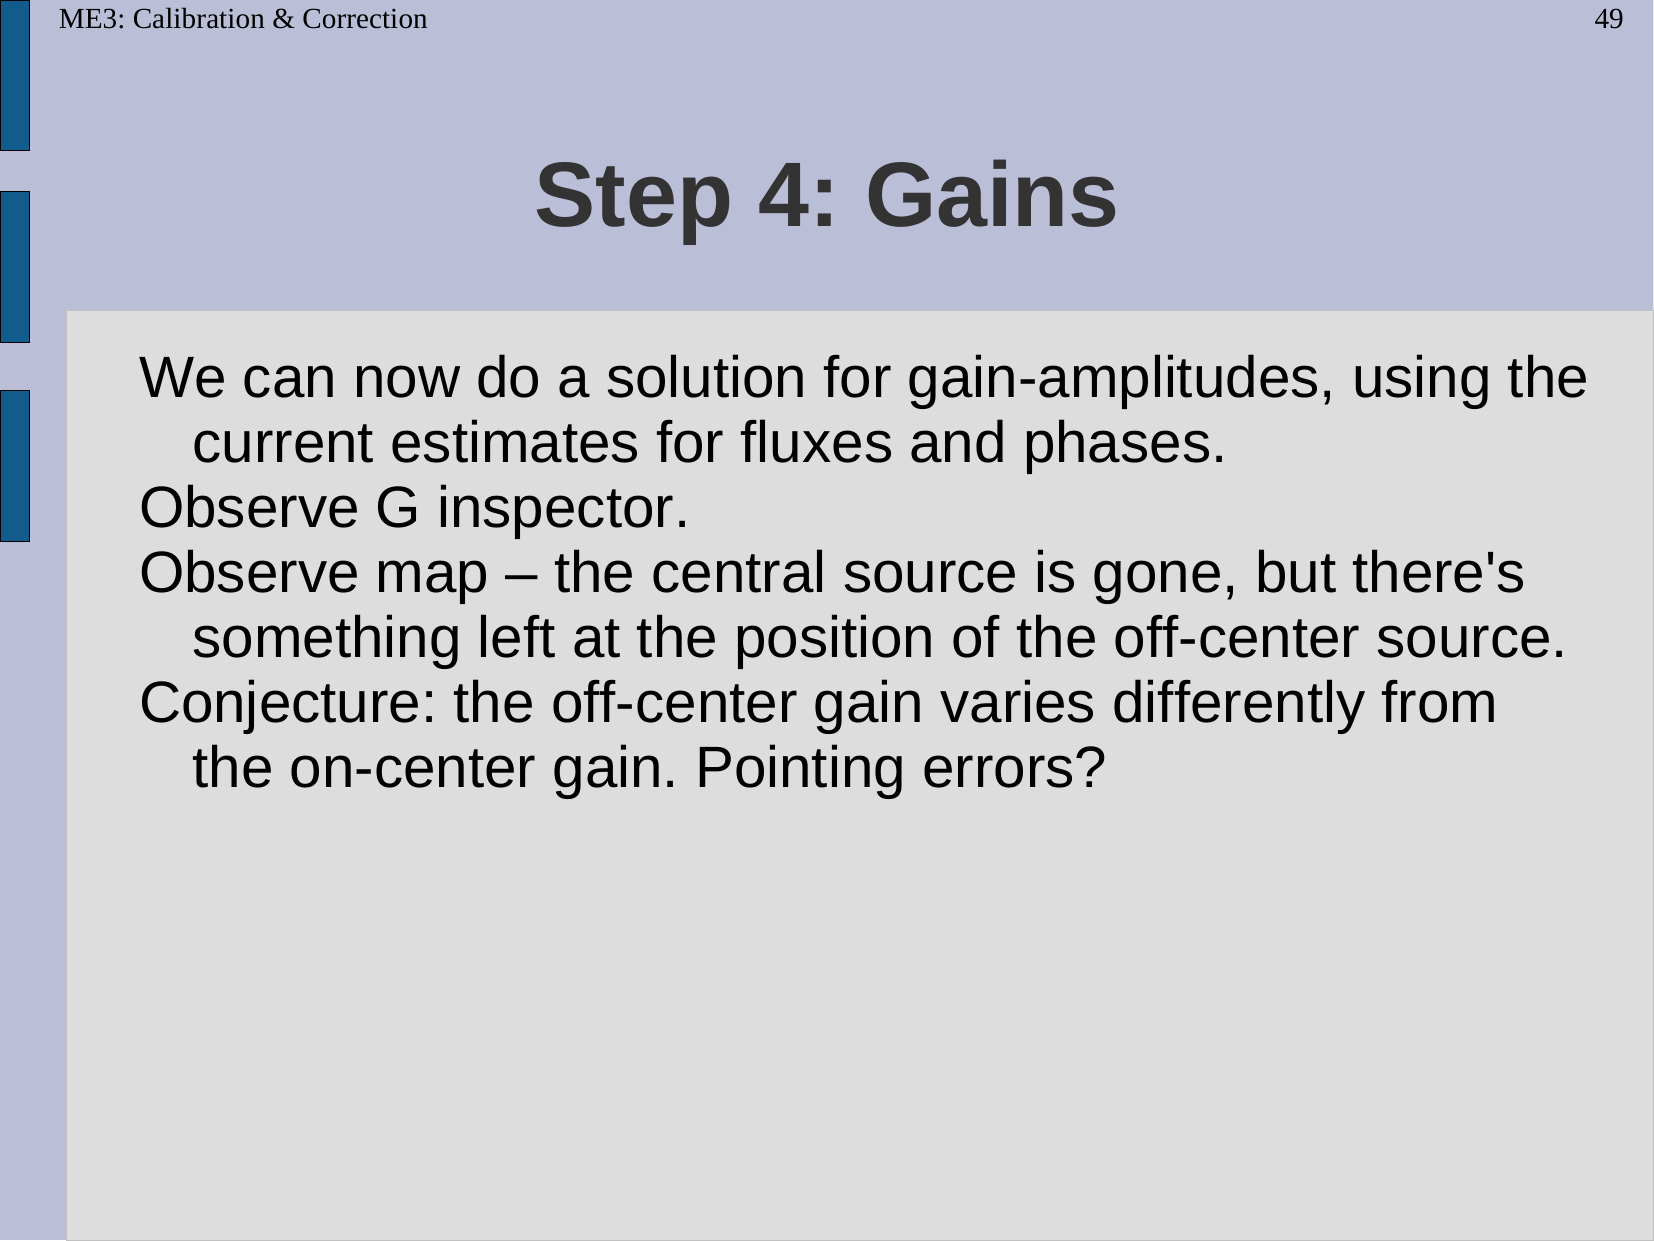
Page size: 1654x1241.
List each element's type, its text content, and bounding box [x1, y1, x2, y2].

list We can now do a solution for gain-amplitudes, using the current estimates for fluxes and phases. Observe G inspector. Observe map – the central source is gone, but there's something left at the position of the off-center source. Conjecture: the off-center gain varies differently from the on-center gain. Pointing errors? [121, 344, 1595, 1112]
title Step 4: Gains [121, 98, 1534, 291]
